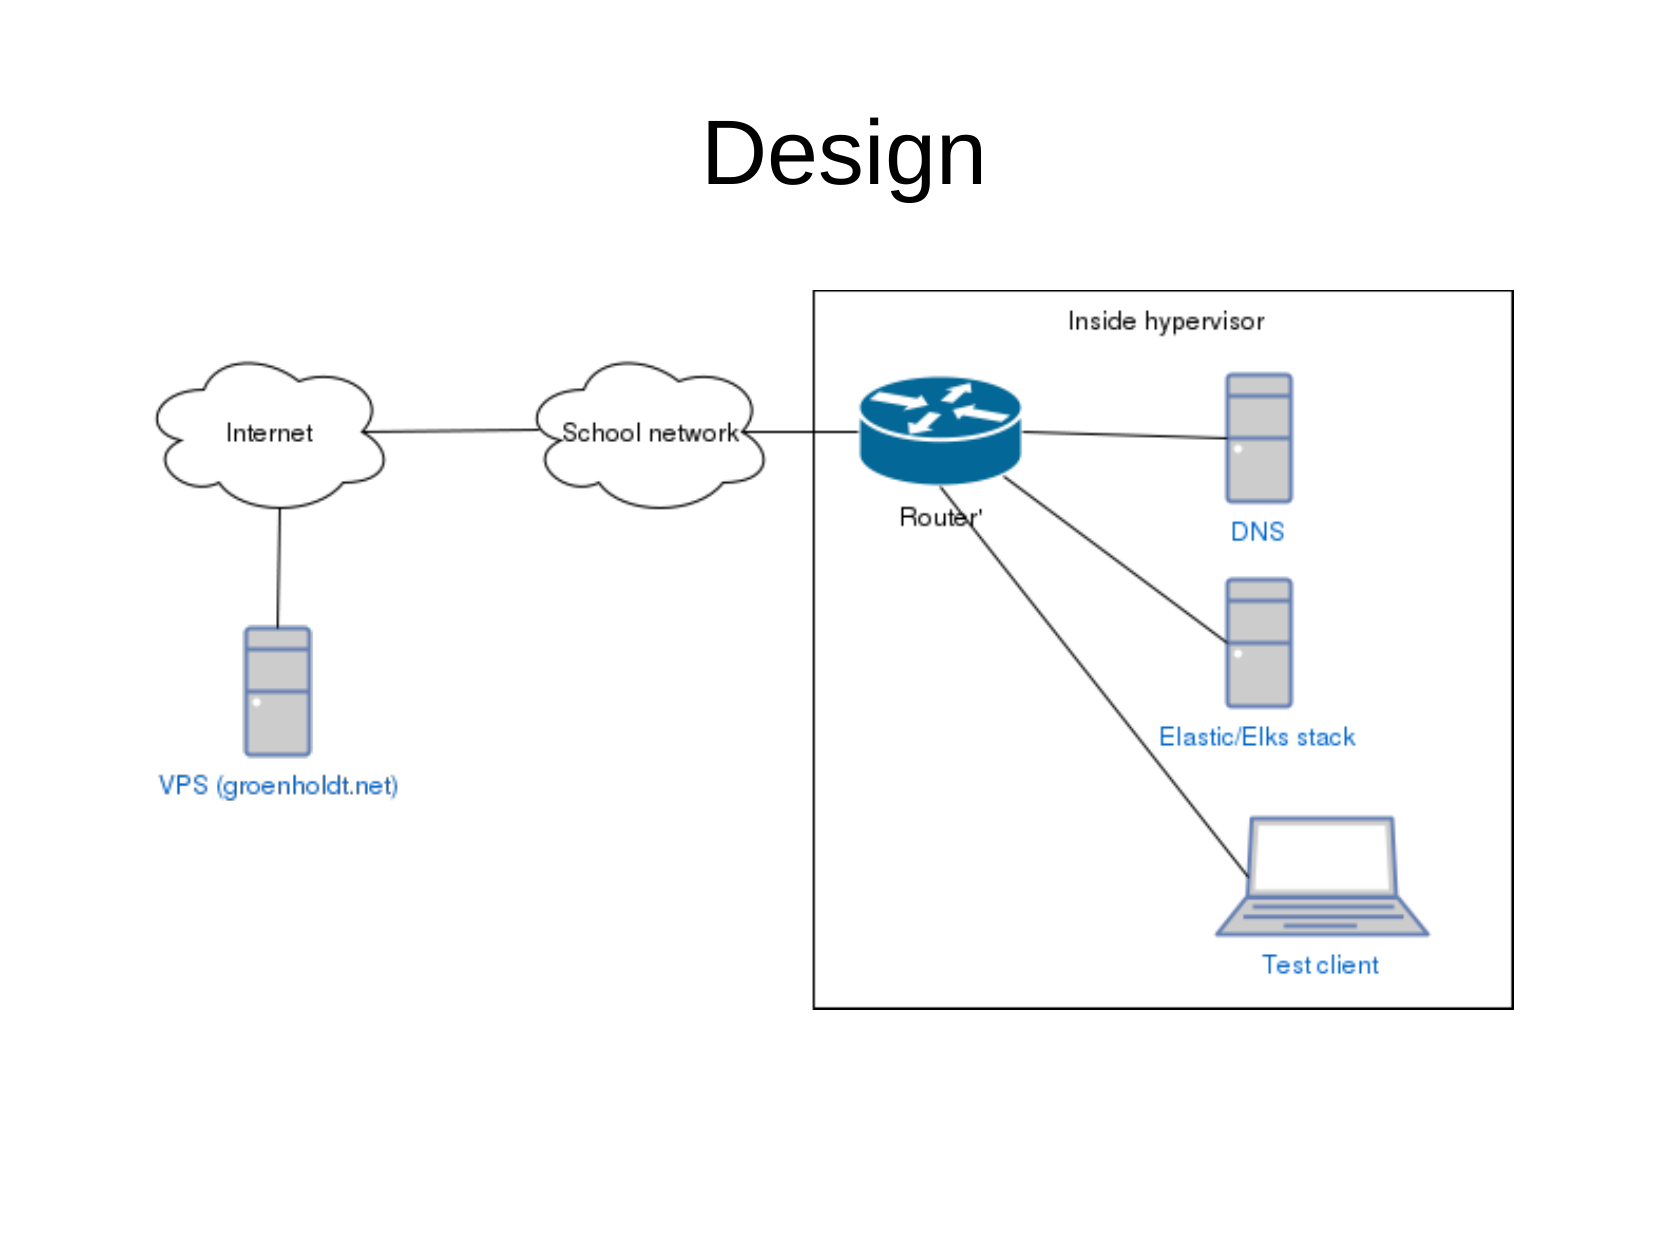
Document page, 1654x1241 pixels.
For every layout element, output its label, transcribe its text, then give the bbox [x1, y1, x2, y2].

picture [140, 290, 1514, 1010]
title Design [82, 49, 1571, 257]
